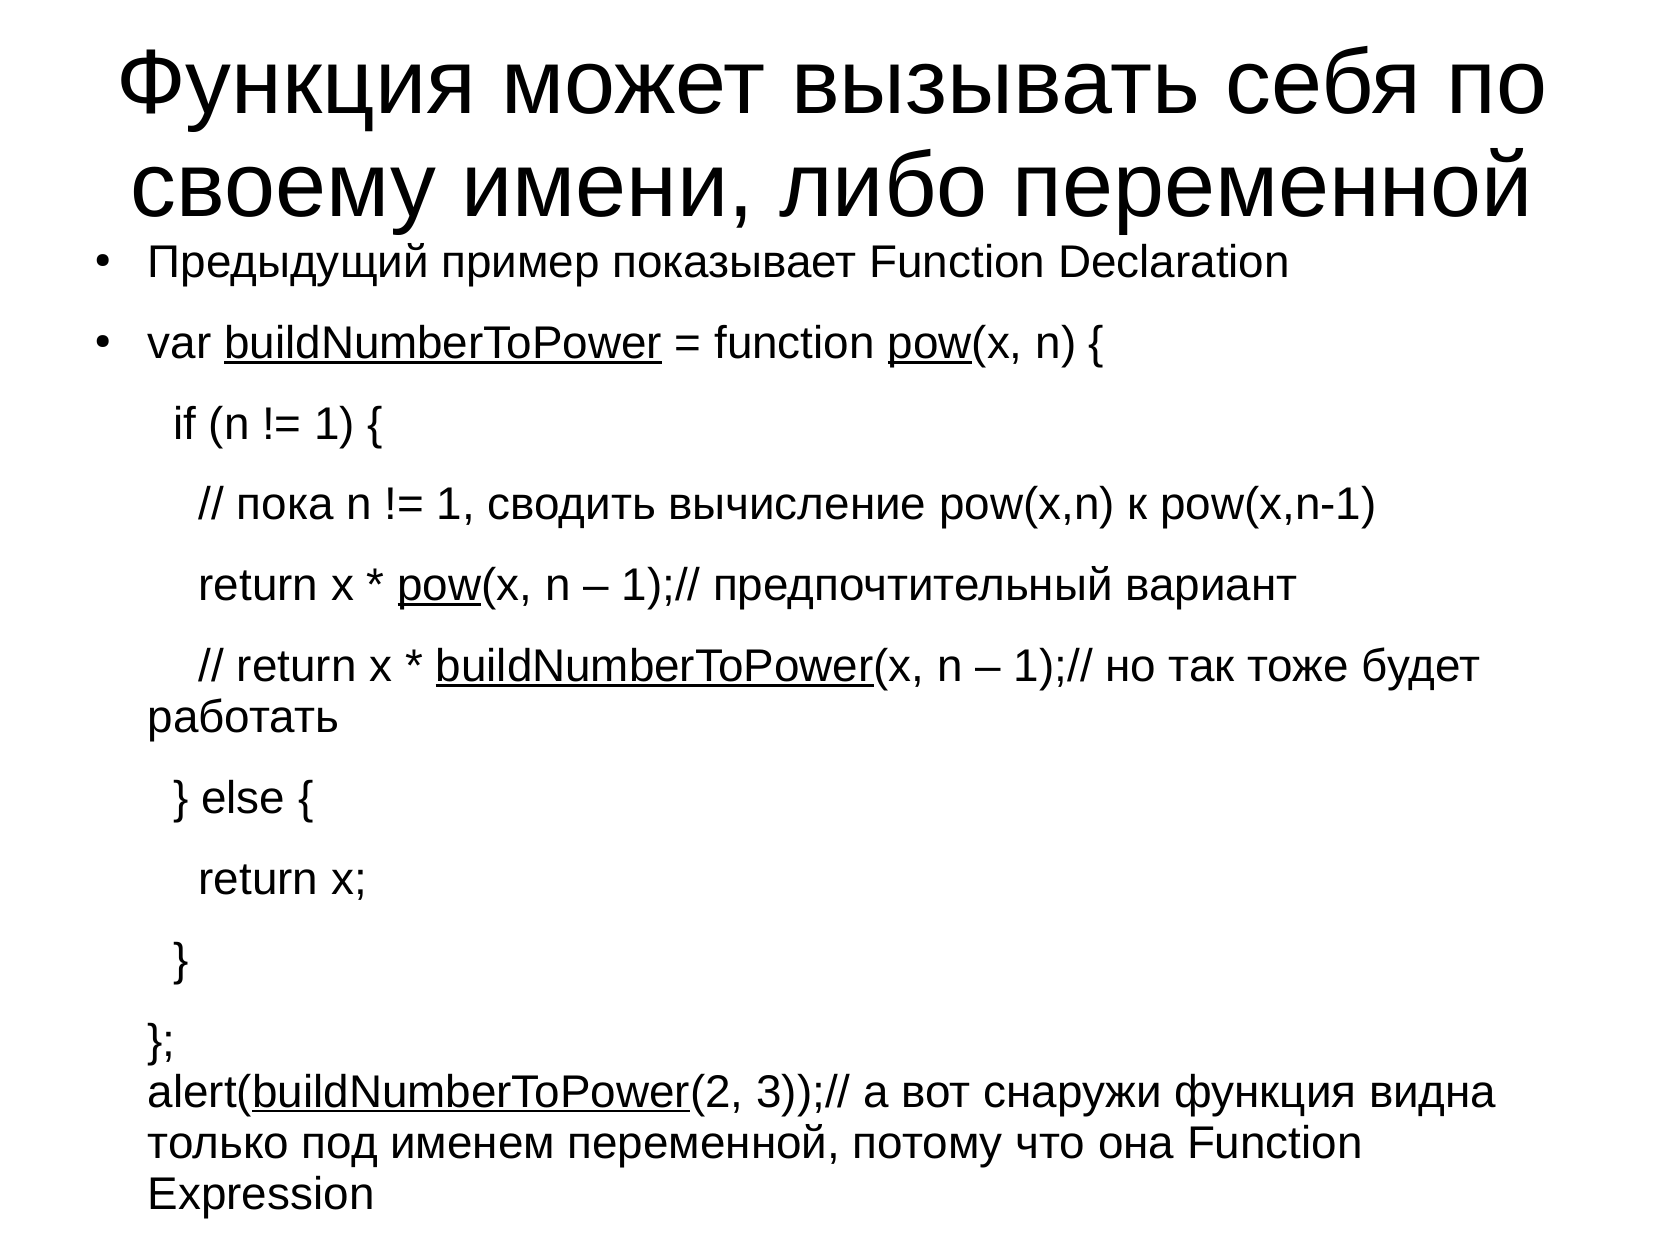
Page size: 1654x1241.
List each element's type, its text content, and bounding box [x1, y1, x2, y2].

list Предыдущий пример показывает Function Declaration var buildNumberToPower = function pow(x, n) { if (n != 1) { // пока n != 1, сводить вычисление pow(x,n) к pow(x,n-1) return x * pow(x, n – 1);// предпочтительный вариант // return x * buildNumberToPower(x, n – 1);// но так тоже будет работать } else { return x; } }; alert(buildNumberToPower(2, 3));// а вот снаружи функция видна только под именем переменной, потому что она Function Expression [76, 236, 1565, 1217]
title Функция может вызывать себя по своему имени, либо переменной [88, 29, 1577, 237]
